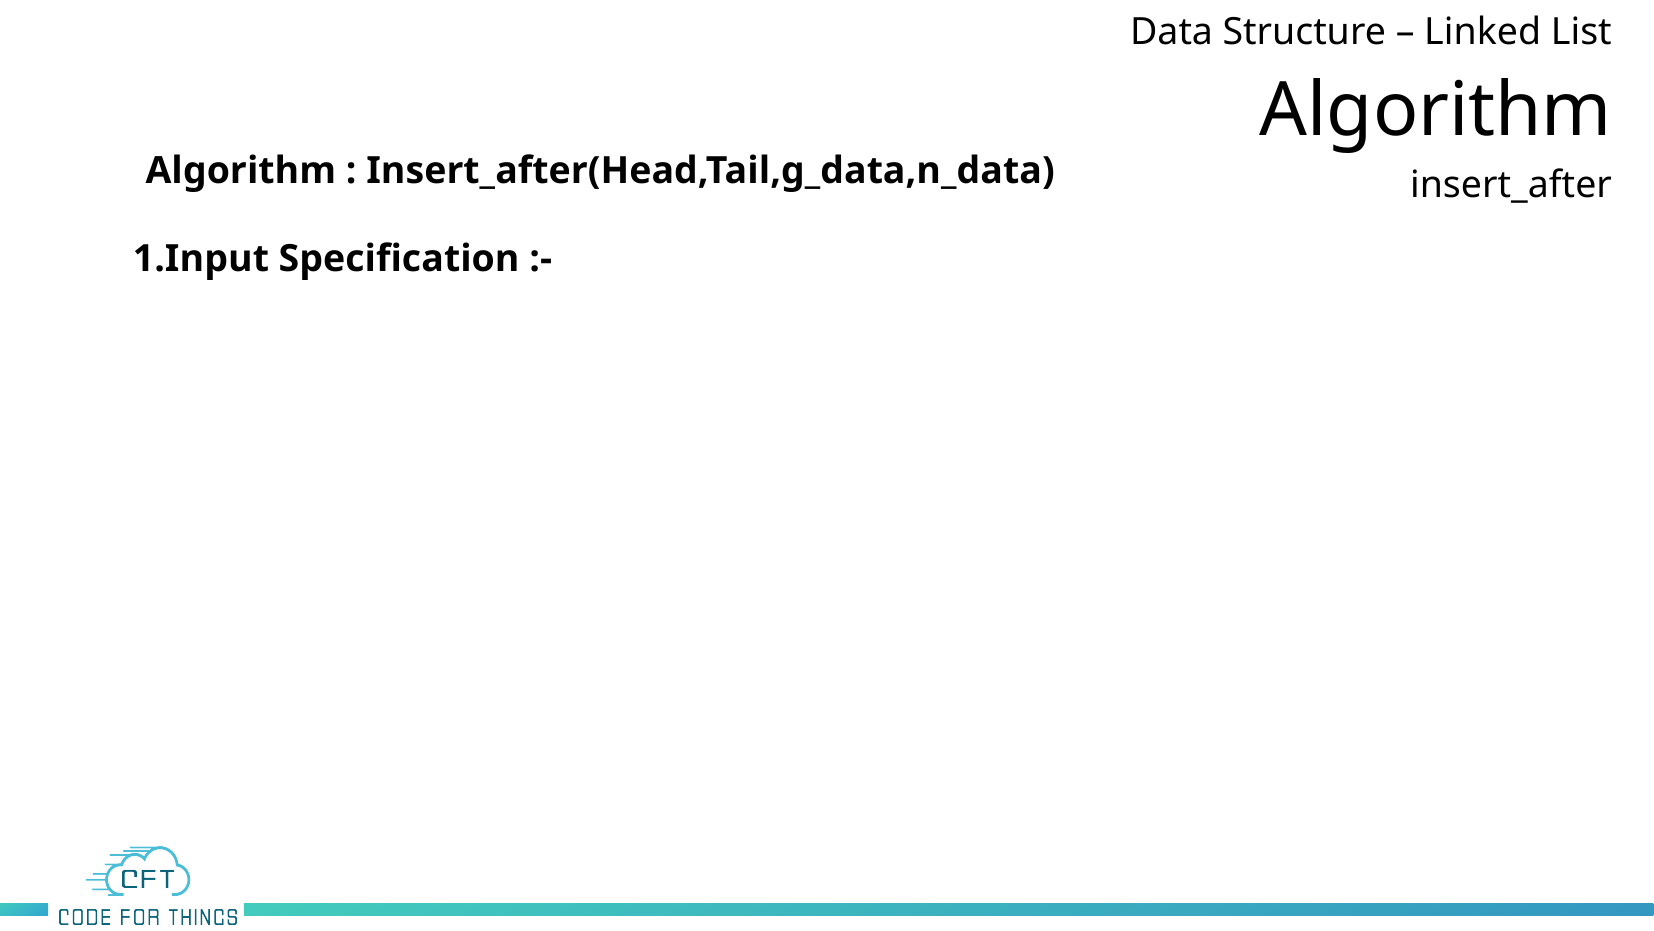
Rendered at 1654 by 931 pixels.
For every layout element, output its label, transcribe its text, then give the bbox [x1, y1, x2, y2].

text_box Algorithm : Insert_after(Head,Tail,g_data,n_data) [130, 136, 1198, 204]
title Data Structure – Linked List Algorithm insert_after [1093, 0, 1613, 216]
picture [59, 846, 237, 925]
text_box 1.Input Specification :- [118, 224, 662, 293]
